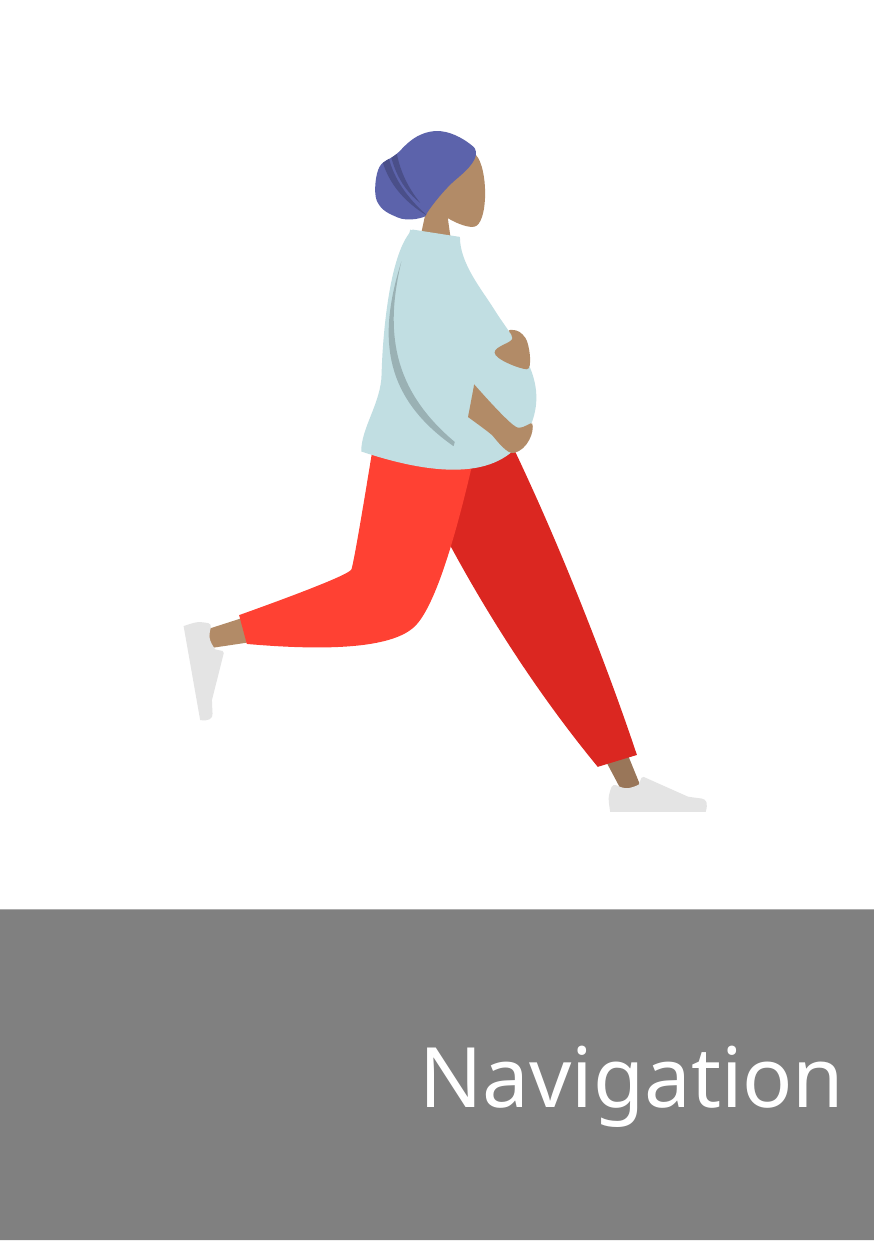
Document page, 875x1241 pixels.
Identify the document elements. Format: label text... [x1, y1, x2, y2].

picture [139, 75, 735, 828]
title Navigation [29, 933, 845, 1217]
